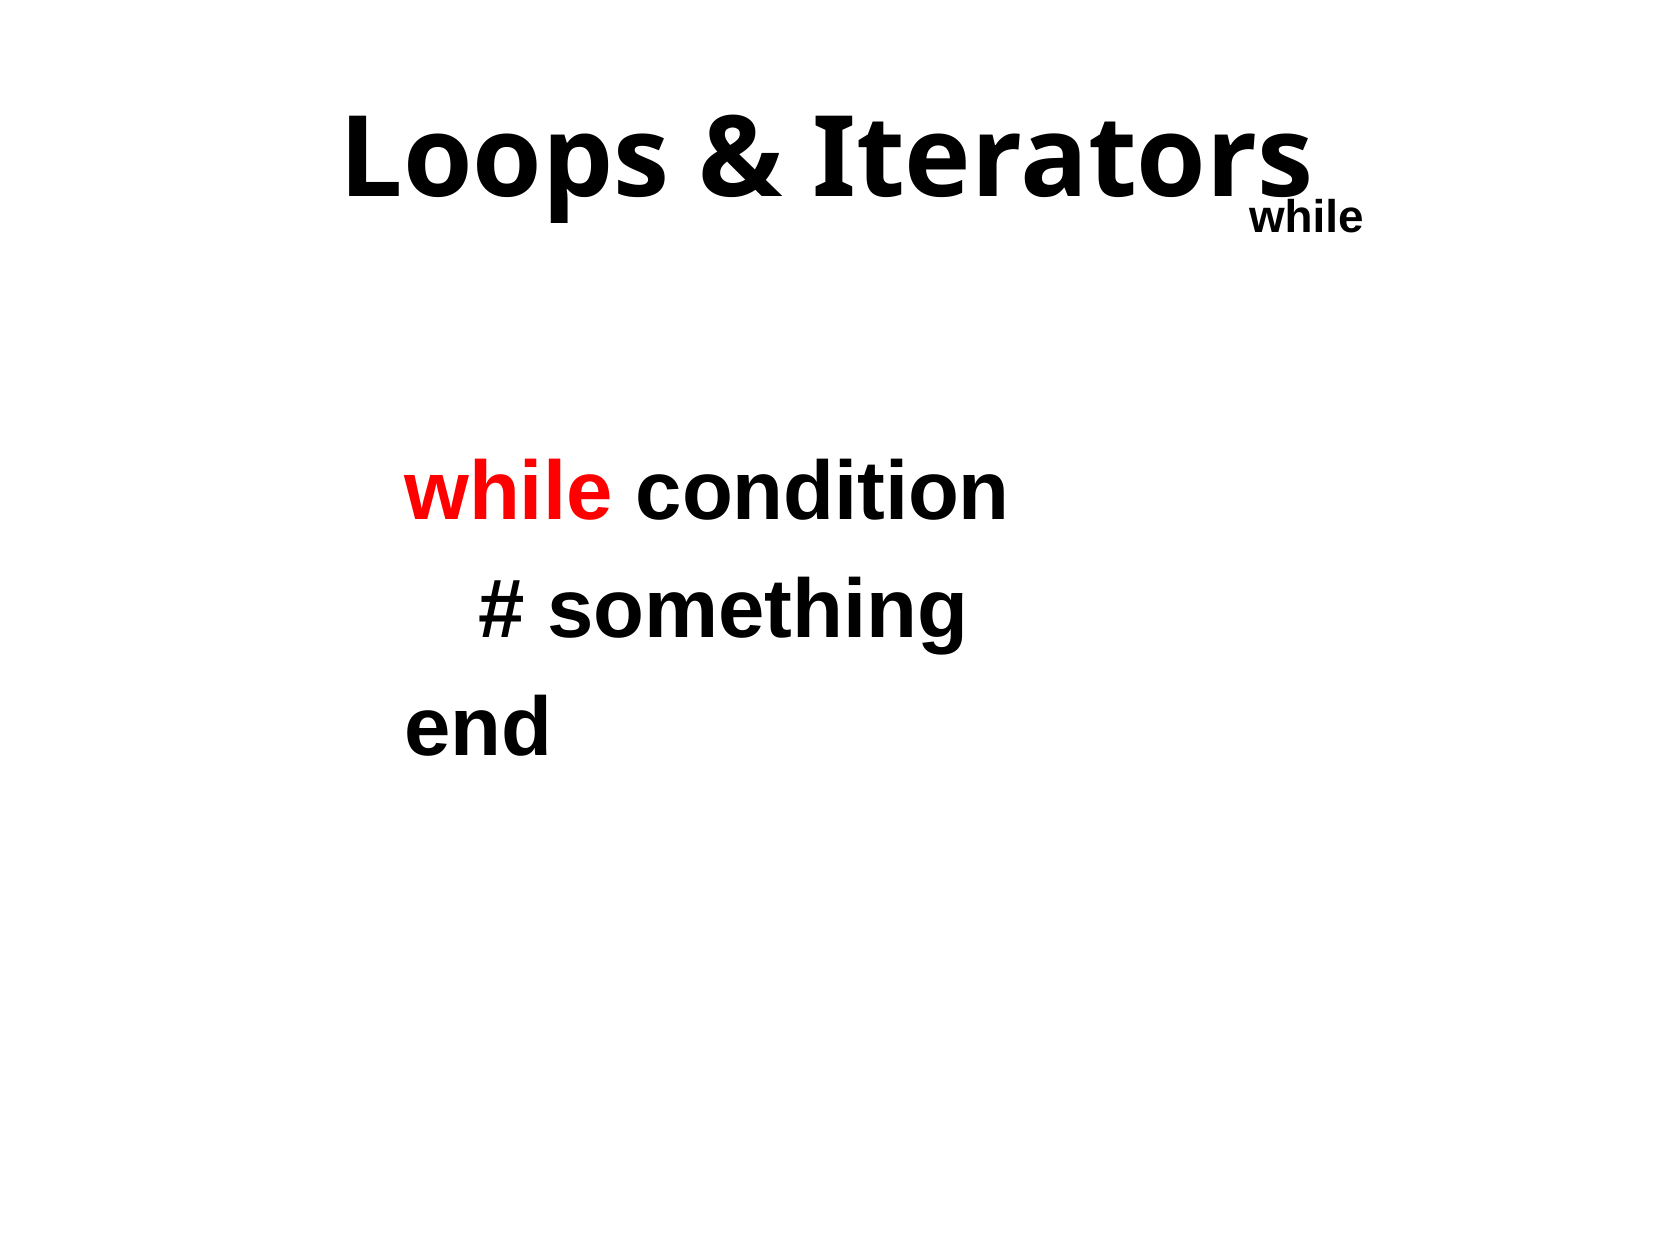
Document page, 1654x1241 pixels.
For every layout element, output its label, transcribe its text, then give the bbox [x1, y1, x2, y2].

text_box while [1234, 183, 1589, 254]
title Loops & Iterators [82, 49, 1571, 257]
text_box while condition # something end [389, 437, 1075, 882]
